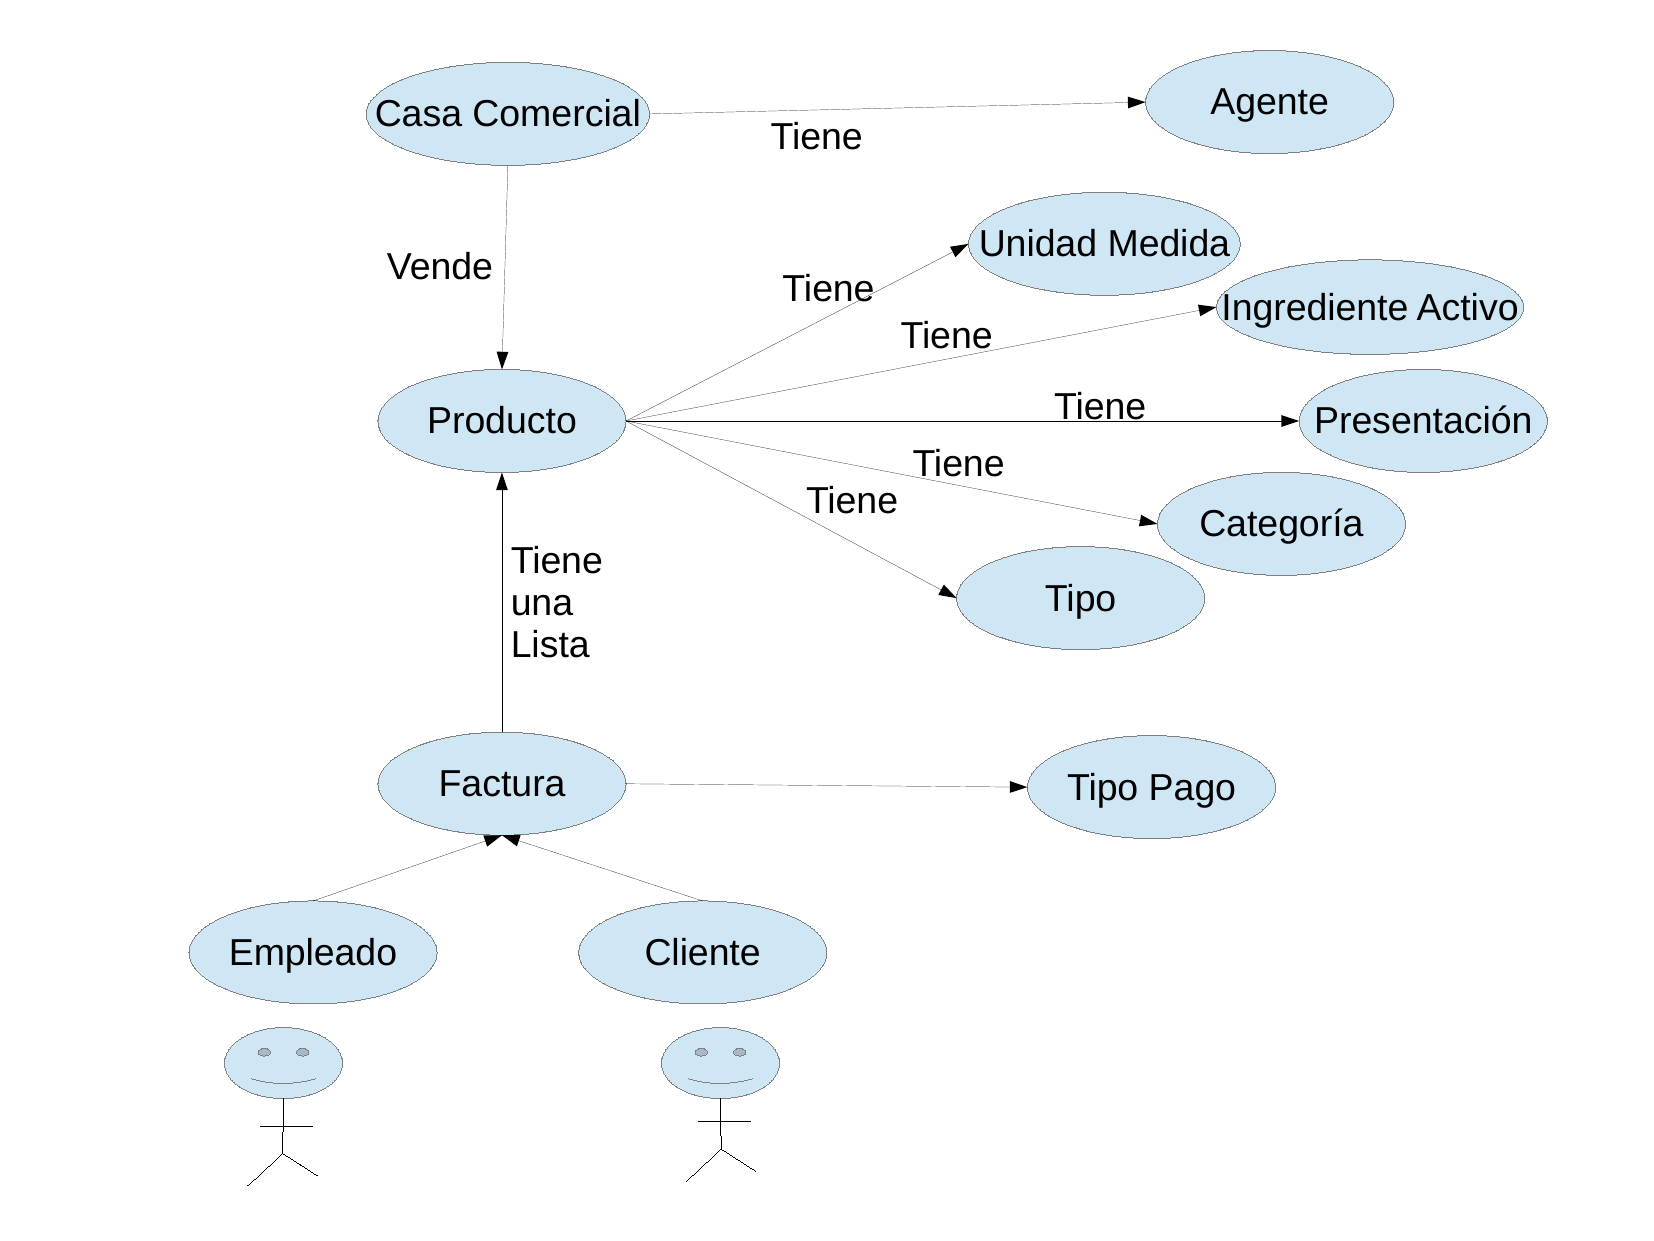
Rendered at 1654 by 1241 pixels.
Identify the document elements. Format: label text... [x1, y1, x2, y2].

text_box Tiene [885, 307, 1016, 364]
text_box Producto [377, 369, 626, 473]
text_box Tiene [1039, 377, 1170, 435]
text_box Factura [377, 732, 627, 835]
text_box Unidad Medida [968, 192, 1241, 296]
text_box Tiene [767, 259, 898, 317]
text_box Tiene [755, 108, 886, 166]
text_box Tiene una Lista [496, 532, 650, 674]
text_box [224, 1027, 343, 1099]
text_box Categoría [1157, 472, 1406, 576]
text_box Tiene [791, 472, 922, 530]
text_box Empleado [188, 900, 438, 1004]
text_box Presentación [1299, 369, 1548, 473]
text_box Vende [372, 238, 532, 296]
text_box Tipo Pago [1027, 735, 1276, 839]
text_box Agente [1145, 50, 1394, 154]
text_box Cliente [578, 900, 827, 1004]
text_box Ingrediente Activo [1216, 259, 1524, 355]
text_box Tipo [956, 546, 1205, 650]
text_box Tiene [897, 434, 1028, 492]
text_box [661, 1027, 780, 1099]
text_box Casa Comercial [366, 62, 650, 166]
